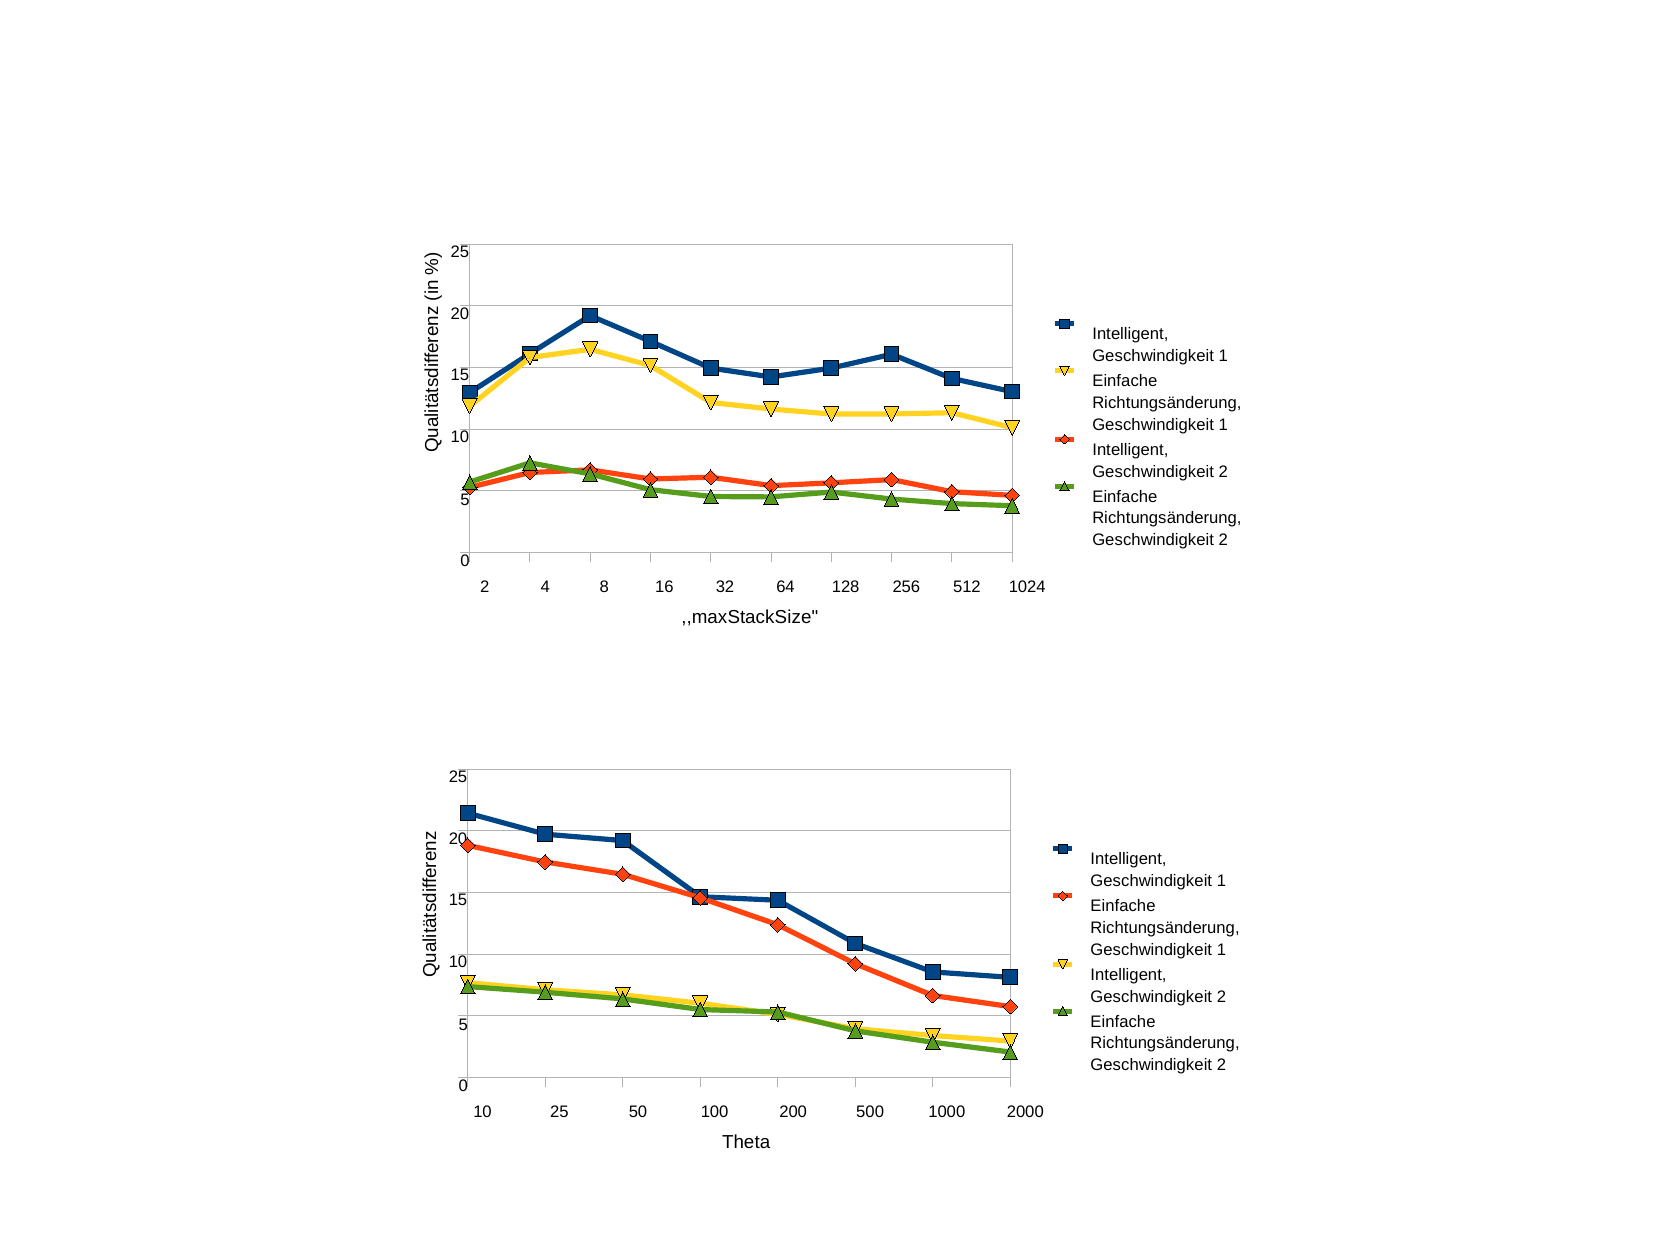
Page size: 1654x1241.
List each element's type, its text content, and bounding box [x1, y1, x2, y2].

text_box Geschwindigkeit 1 [1075, 932, 1241, 967]
text_box Richtungsänderung, [1077, 501, 1262, 535]
text_box 2 [465, 569, 505, 604]
text_box Qualitätsdifferenz (in %) [413, 236, 450, 468]
text_box 10 [458, 1094, 507, 1129]
text_box Intelligent, [1077, 432, 1189, 454]
text_box 10 [448, 945, 483, 979]
text_box 8 [584, 569, 624, 604]
text_box 500 [841, 1094, 899, 1129]
text_box 20 [450, 297, 484, 331]
text_box 10 [450, 420, 484, 454]
text_box 64 [761, 569, 810, 599]
text_box Geschwindigkeit 1 [1075, 864, 1241, 898]
text_box 1000 [913, 1094, 981, 1129]
text_box Geschwindigkeit 2 [1077, 523, 1243, 557]
text_box 15 [448, 882, 483, 917]
text_box 2000 [992, 1094, 1059, 1129]
text_box 20 [448, 822, 483, 856]
text_box Geschwindigkeit 2 [1077, 454, 1243, 489]
text_box Geschwindigkeit 2 [1075, 979, 1241, 1014]
text_box Richtungsänderung, [1077, 385, 1262, 420]
text_box 25 [433, 759, 483, 794]
text_box 25 [535, 1094, 584, 1129]
text_box 15 [450, 357, 484, 392]
text_box Qualitätsdifferenz [411, 816, 448, 993]
text_box ,,maxStackSize" [666, 599, 833, 635]
text_box 200 [764, 1094, 822, 1129]
text_box Intelligent, [1075, 957, 1187, 979]
text_box Geschwindigkeit 1 [1077, 407, 1243, 442]
text_box 5 [445, 482, 485, 517]
text_box 256 [877, 569, 936, 604]
text_box [375, 750, 1273, 1162]
text_box Geschwindigkeit 2 [1075, 1048, 1241, 1082]
text_box 25 [435, 234, 484, 269]
text_box Einfache [1075, 1004, 1211, 1026]
text_box 5 [443, 1007, 483, 1042]
text_box 100 [686, 1094, 744, 1129]
text_box 0 [443, 1068, 483, 1103]
text_box Einfache [1077, 479, 1213, 501]
text_box 512 [938, 569, 993, 604]
text_box 50 [613, 1094, 663, 1129]
text_box Theta [707, 1124, 785, 1160]
text_box 32 [700, 569, 750, 599]
text_box Einfache [1075, 889, 1211, 910]
text_box Richtungsänderung, [1075, 1026, 1260, 1060]
text_box Intelligent, [1077, 317, 1189, 339]
text_box 1024 [993, 569, 1061, 604]
text_box Intelligent, [1075, 842, 1187, 864]
text_box 4 [525, 569, 565, 604]
text_box Geschwindigkeit 1 [1077, 339, 1243, 373]
text_box [377, 225, 1275, 637]
text_box 0 [445, 543, 485, 578]
text_box 16 [640, 569, 689, 604]
text_box 128 [817, 569, 875, 604]
text_box Richtungsänderung, [1075, 910, 1260, 945]
text_box Einfache [1077, 364, 1213, 385]
